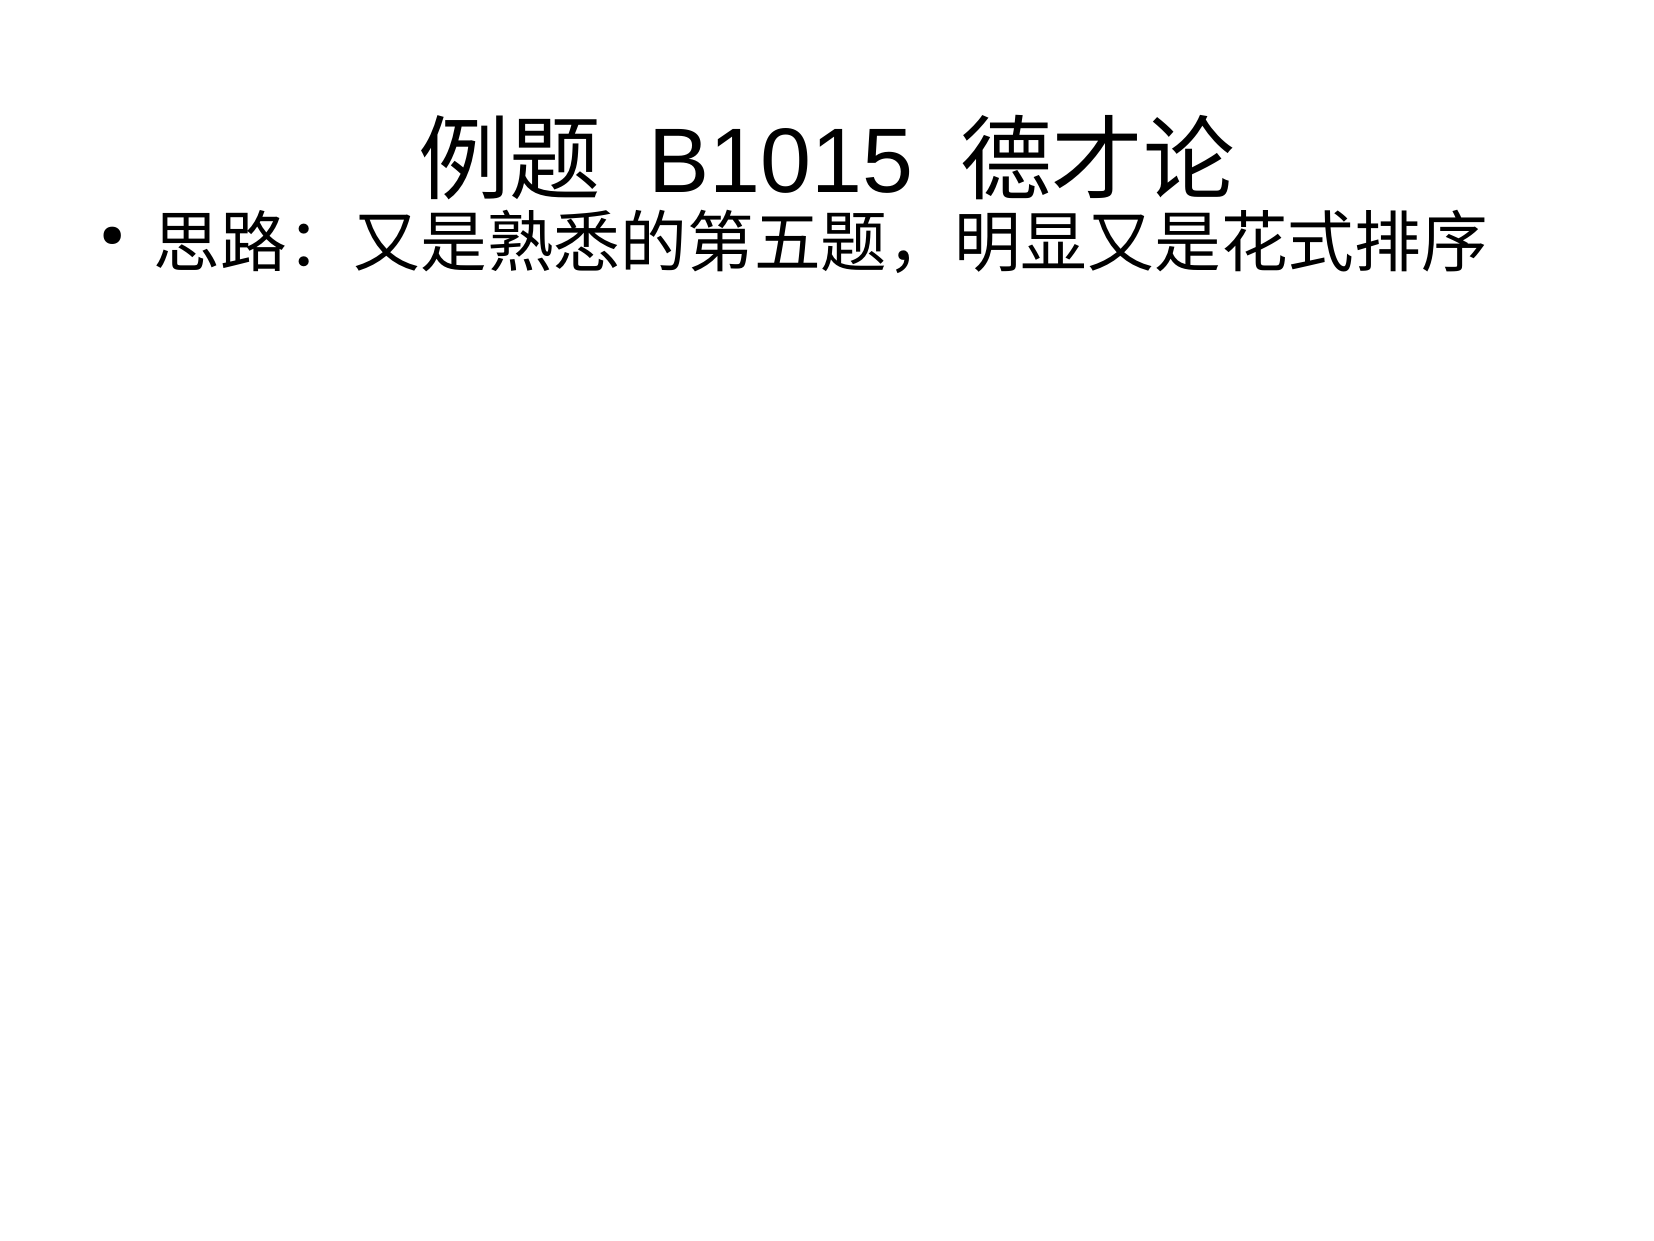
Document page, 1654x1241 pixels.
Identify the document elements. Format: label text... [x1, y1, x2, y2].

title 例题 B1015 德才论 [82, 49, 1571, 188]
list 思路：又是熟悉的第五题，明显又是花式排序 [82, 188, 1571, 1241]
